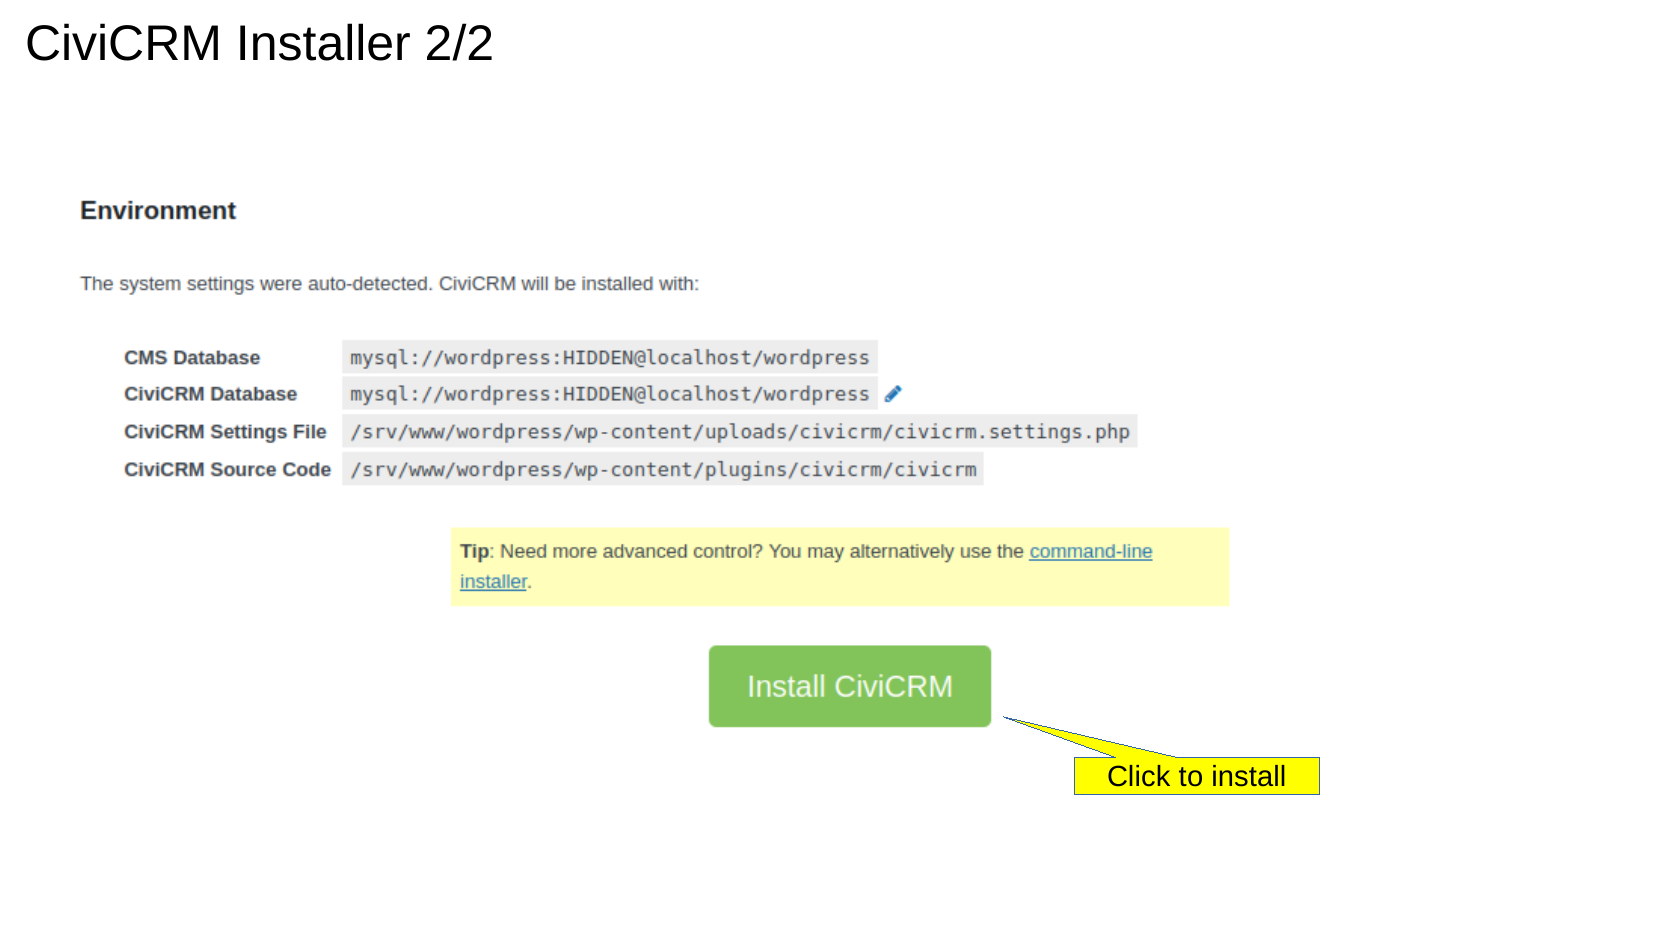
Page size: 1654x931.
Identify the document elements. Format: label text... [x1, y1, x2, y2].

picture [12, 180, 1654, 744]
text_box Click to install [1003, 716, 1320, 795]
text_box CiviCRM Installer 2/2 [25, 15, 1629, 72]
